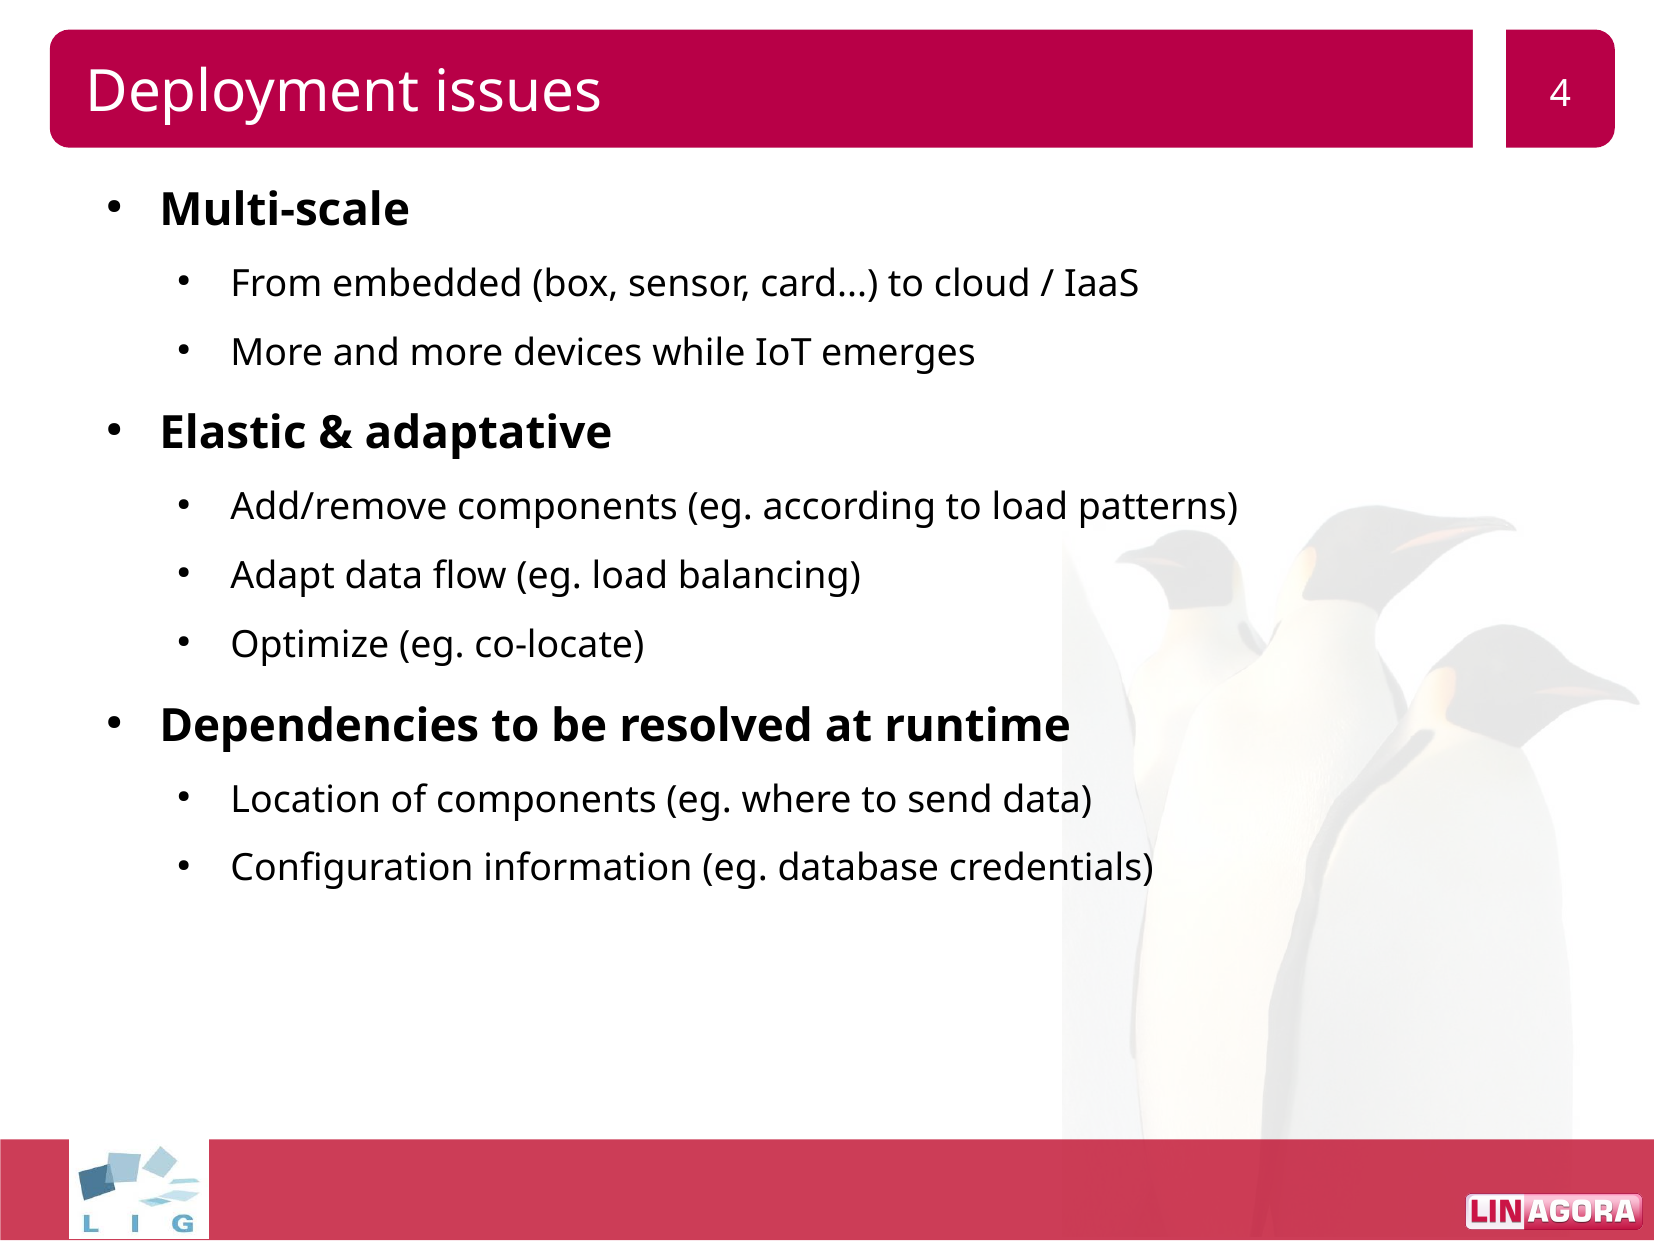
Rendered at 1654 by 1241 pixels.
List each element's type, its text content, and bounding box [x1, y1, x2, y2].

picture [1465, 1193, 1643, 1230]
list Multi-scale From embedded (box, sensor, card...) to cloud / IaaS More and more devices while IoT emerges Elastic & adaptative Add/remove components (eg. according to load patterns) Adapt data flow (eg. load balancing) Optimize (eg. co-locate) Dependencies to be resolved at runtime Location of components (eg. where to send data) Configuration information (eg. database credentials) [88, 175, 1565, 995]
title Deployment issues [85, 36, 1444, 141]
picture [69, 1139, 209, 1239]
